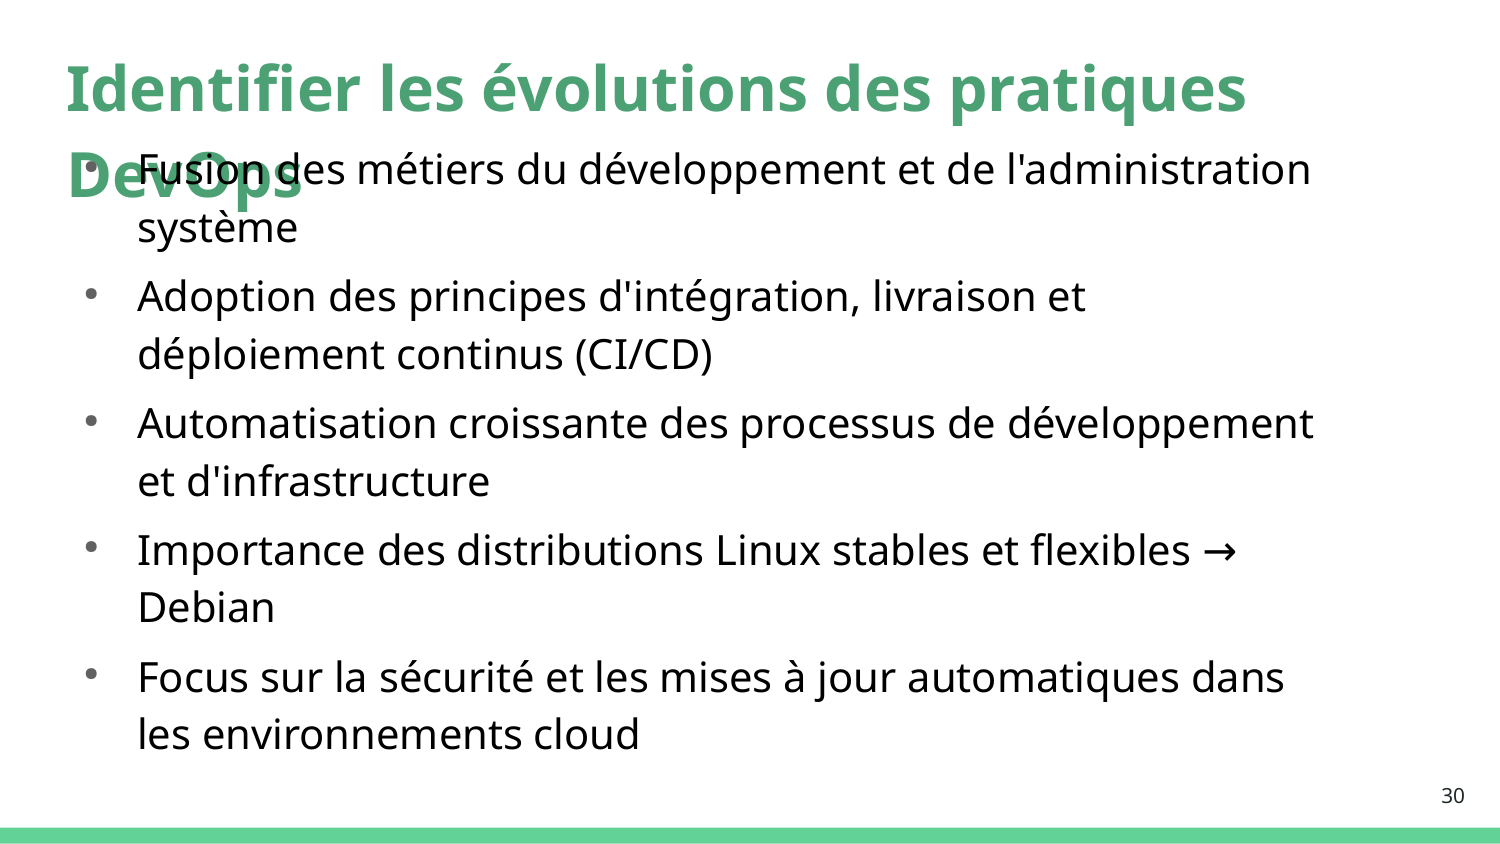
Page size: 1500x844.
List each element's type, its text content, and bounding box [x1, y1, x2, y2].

text_box <numéro> [1389, 764, 1480, 830]
list Fusion des métiers du développement et de l'administration système Adoption des principes d'intégration, livraison et déploiement continus (CI/CD) Automatisation croissante des processus de développement et d'infrastructure Importance des distributions Linux stables et flexibles → Debian Focus sur la sécurité et les mises à jour automatiques dans les environnements cloud [51, 120, 1359, 827]
title Identifier les évolutions des pratiques DevOps [51, 23, 1477, 117]
